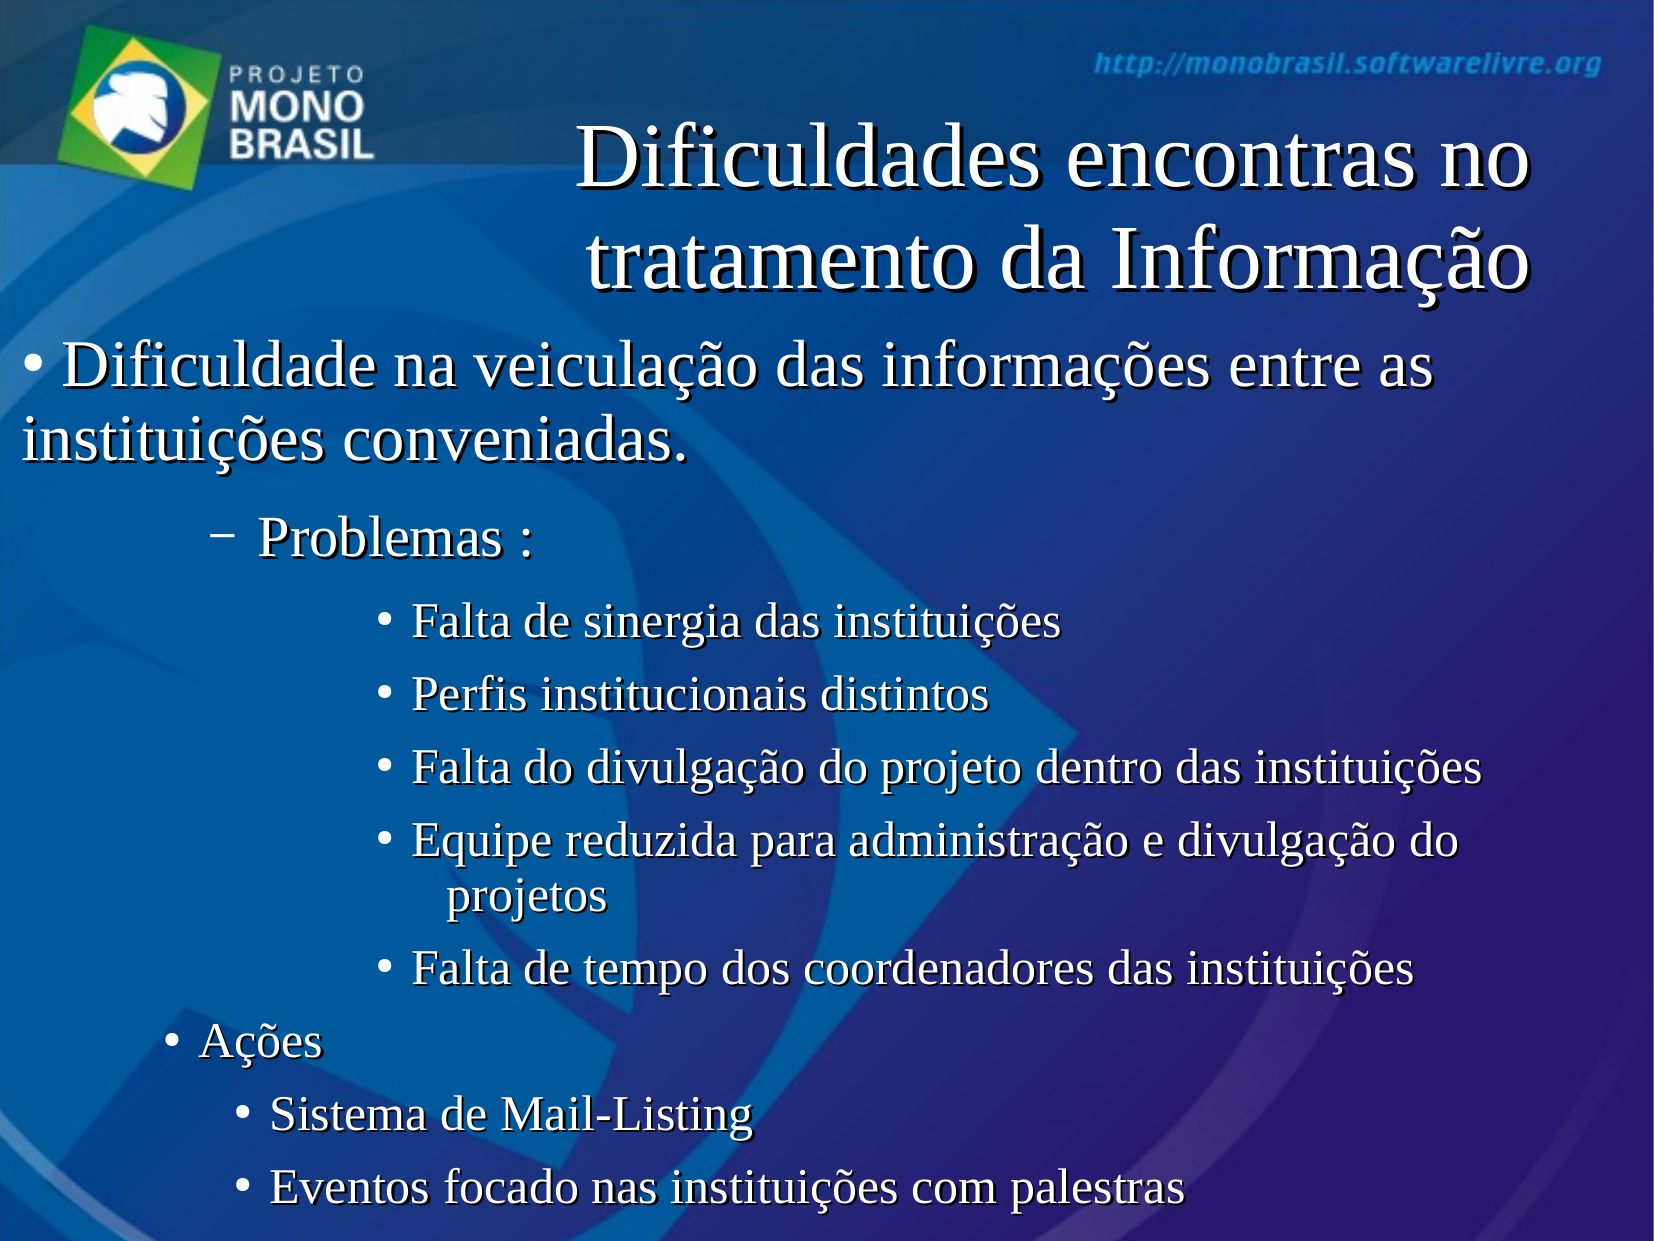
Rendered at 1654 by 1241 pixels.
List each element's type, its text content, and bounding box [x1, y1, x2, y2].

title Dificuldades encontras no tratamento da Informação [121, 95, 1534, 318]
list Dificuldade na veiculação das informações entre as instituições conveniadas. Problemas : Falta de sinergia das instituições Perfis institucionais distintos Falta do divulgação do projeto dentro das instituições Equipe reduzida para administração e divulgação do projetos Falta de tempo dos coordenadores das instituições Ações Sistema de Mail-Listing Eventos focado nas instituições com palestras [21, 327, 1624, 1221]
picture [0, 0, 1654, 1241]
